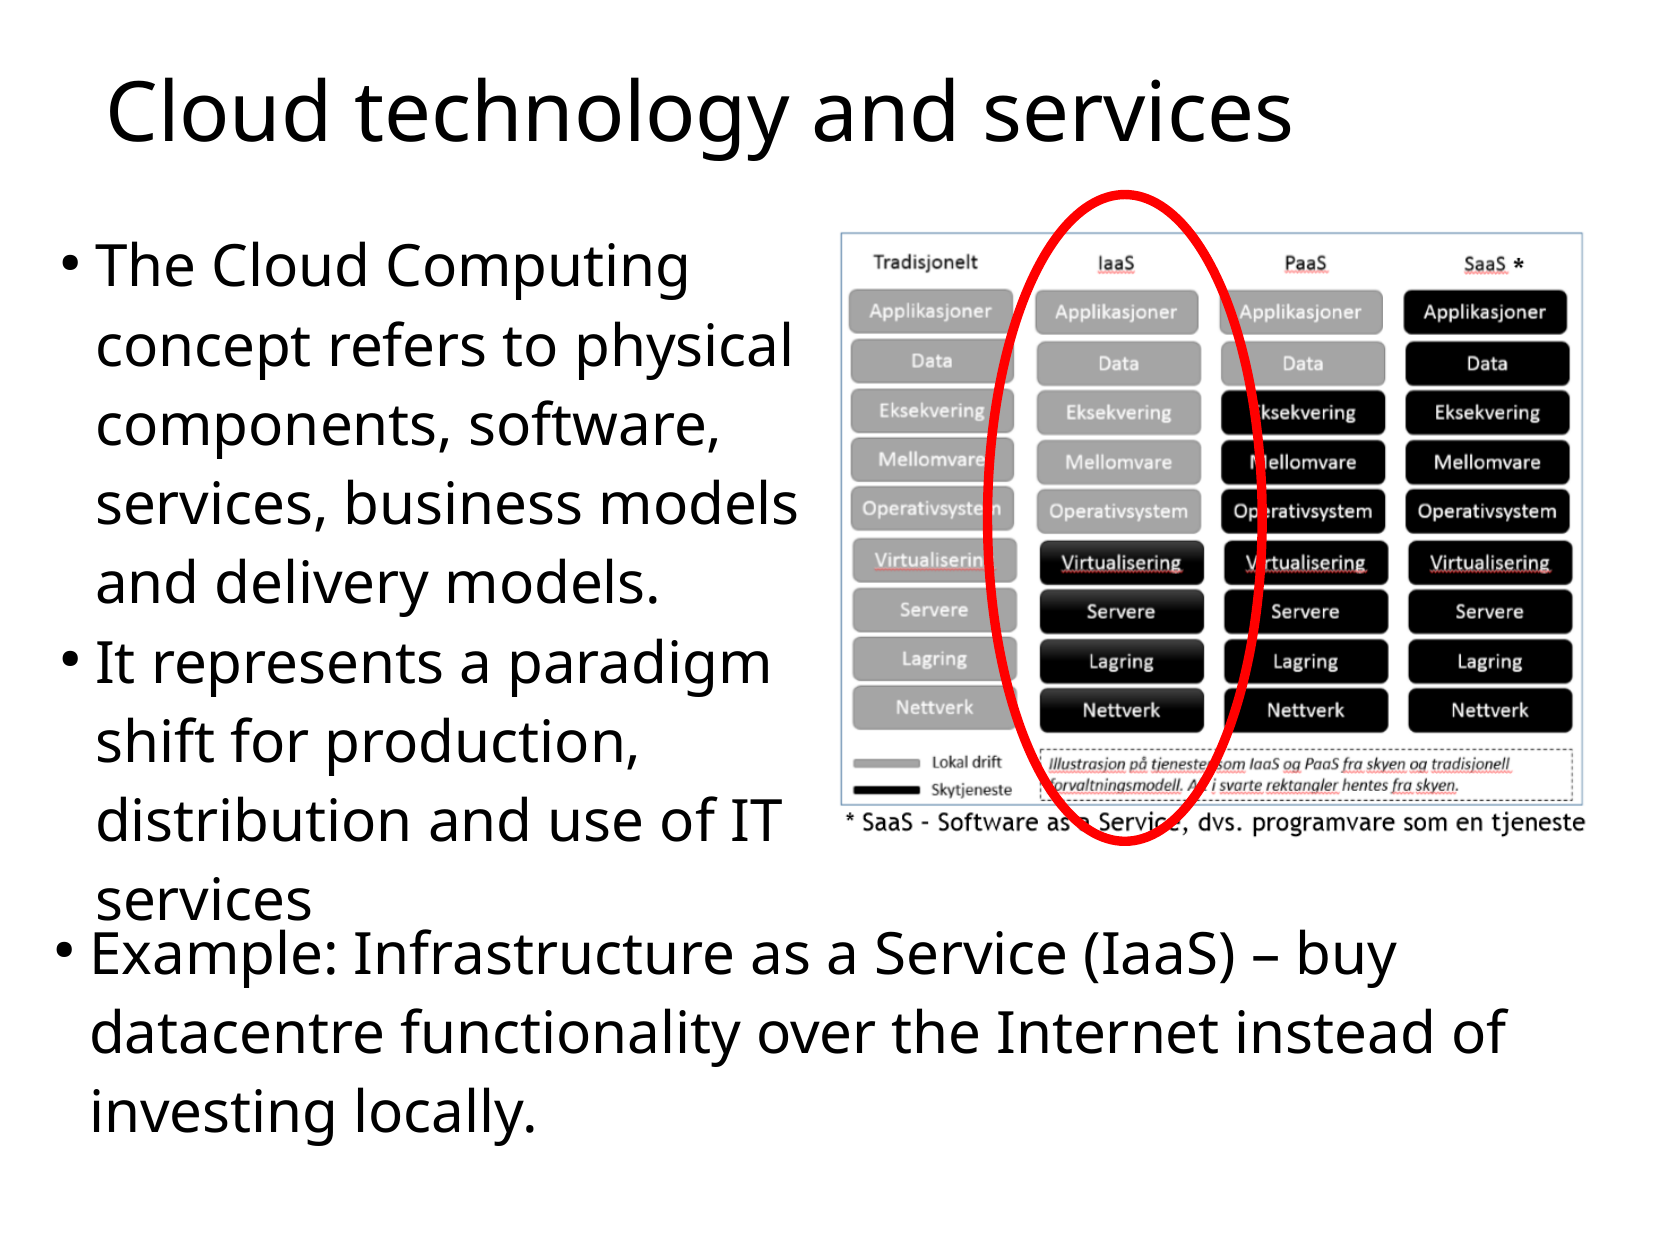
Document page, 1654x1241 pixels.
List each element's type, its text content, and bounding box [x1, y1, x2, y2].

picture [831, 217, 1099, 842]
text_box The Cloud Computing concept refers to physical components, software, services, business models and delivery models. It represents a paradigm shift for production, distribution and use of IT services [45, 217, 826, 904]
picture [993, 217, 1257, 836]
picture [1150, 217, 1593, 842]
text_box Example: Infrastructure as a Service (IaaS) – buy datacentre functionality over the Internet instead of investing locally. [39, 904, 1540, 1123]
title Cloud technology and services [105, 58, 1531, 157]
